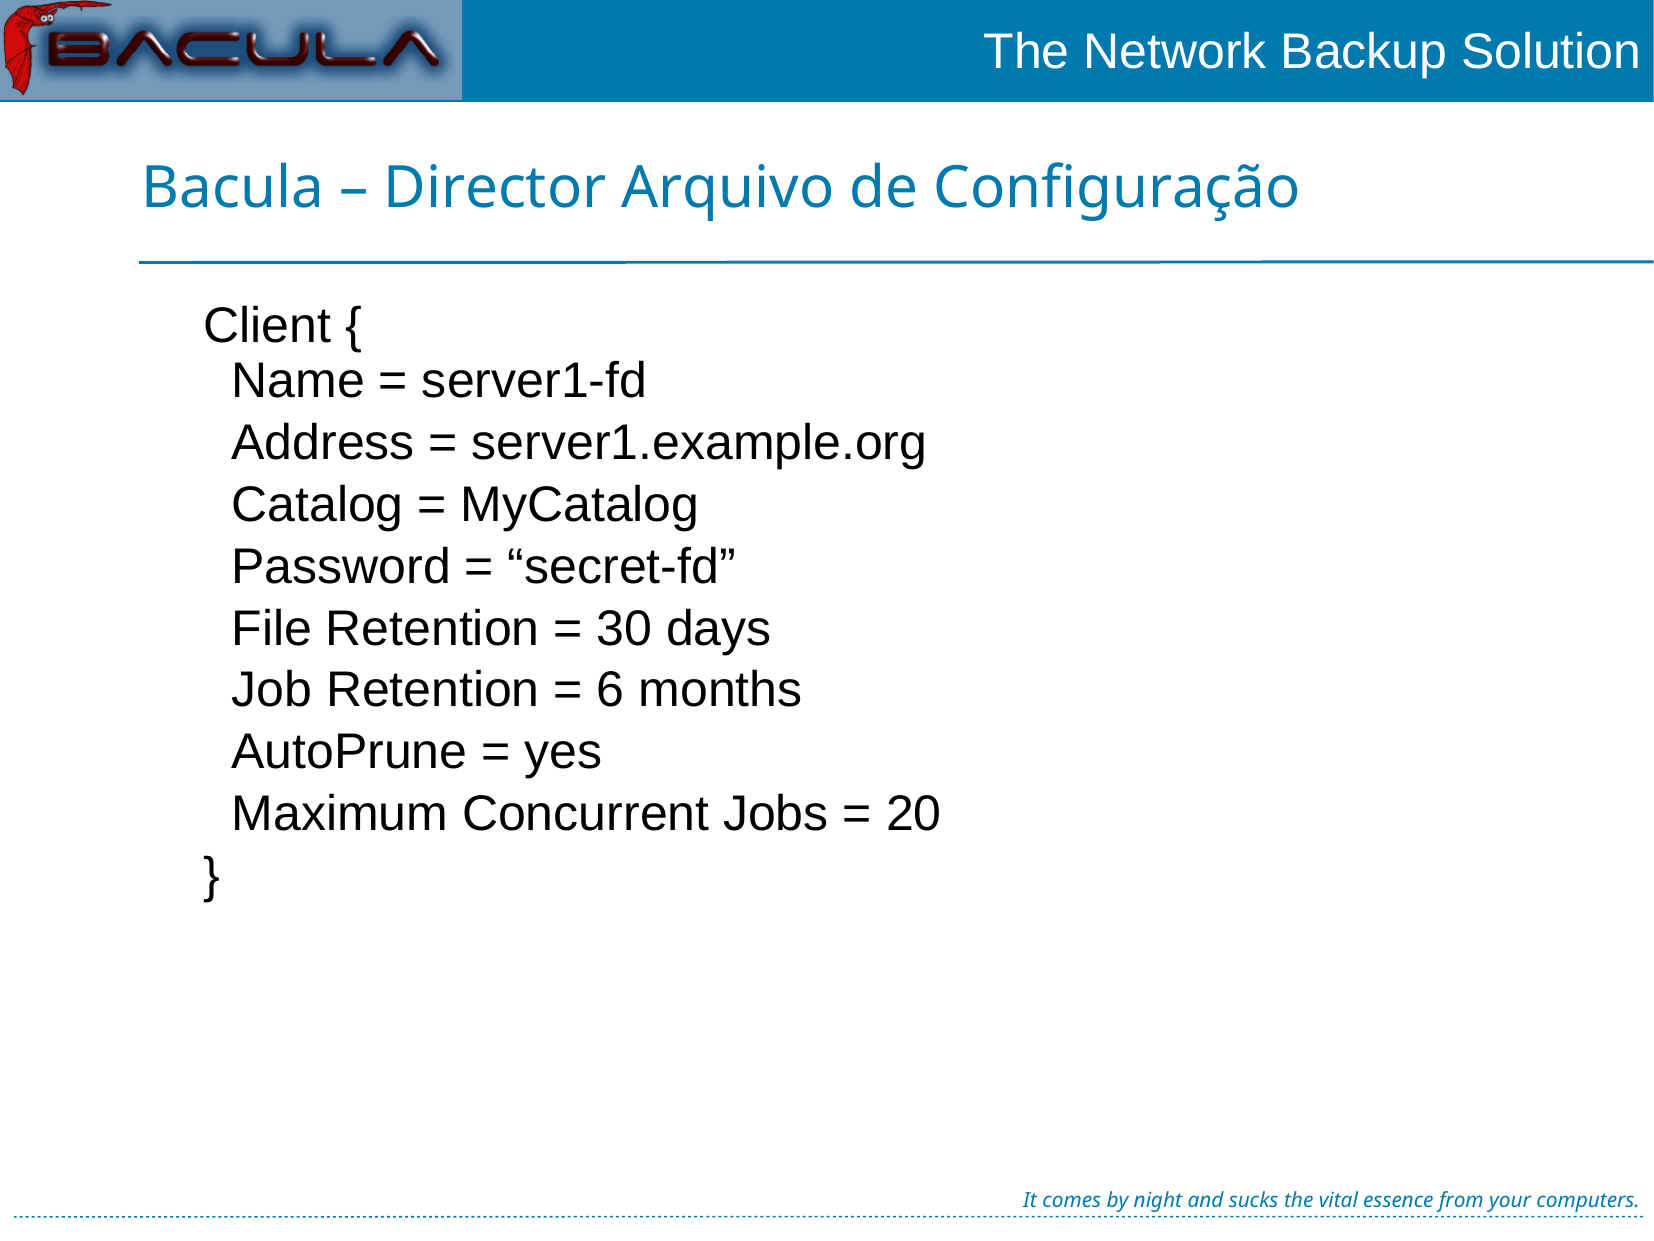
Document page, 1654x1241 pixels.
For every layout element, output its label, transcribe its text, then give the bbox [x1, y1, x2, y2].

picture [0, 0, 461, 99]
list Client { Name = server1-fd Address = server1.example.org Catalog = MyCatalog Password = “secret-fd” File Retention = 30 days Job Retention = 6 months AutoPrune = yes Maximum Concurrent Jobs = 20 } [144, 296, 1538, 1048]
title Bacula – Director Arquivo de Configuração [141, 112, 1501, 226]
